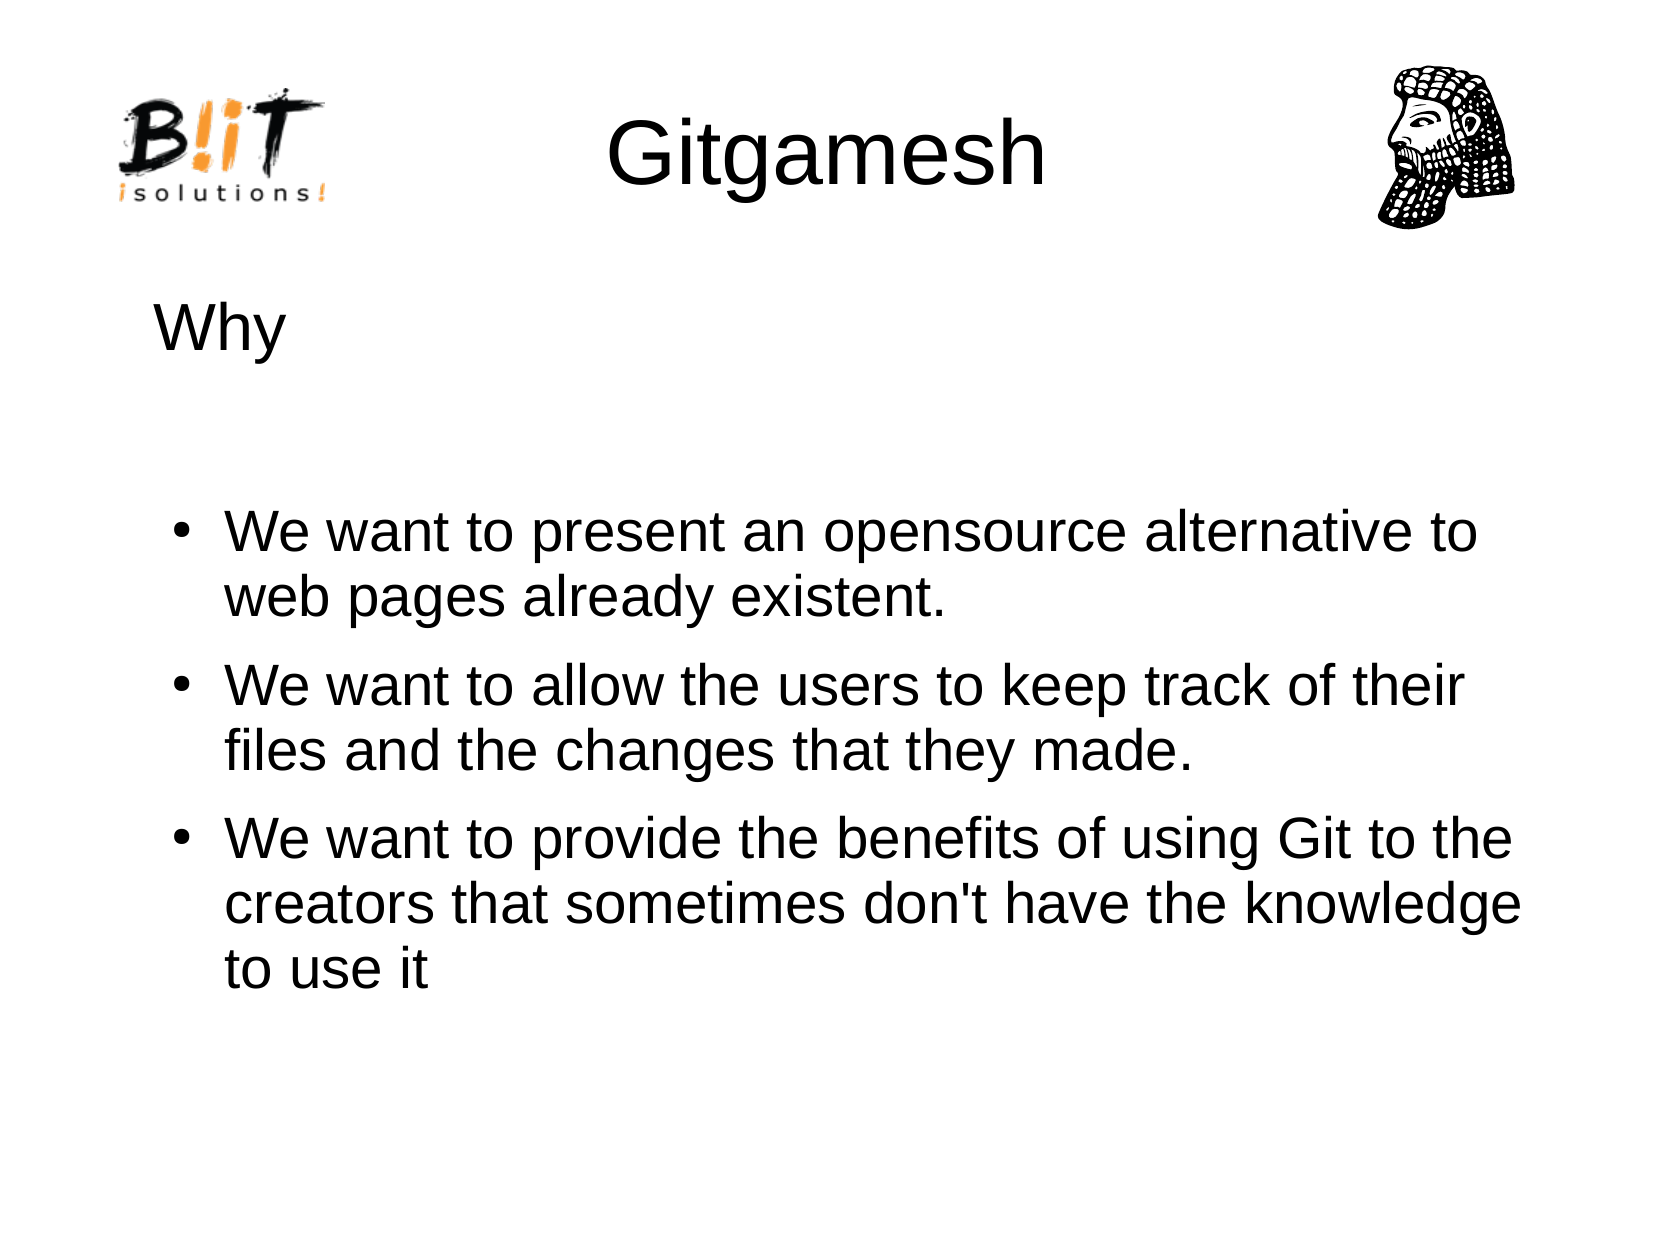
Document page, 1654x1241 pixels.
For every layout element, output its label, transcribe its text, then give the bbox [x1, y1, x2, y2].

title Gitgamesh [82, 49, 1571, 257]
picture [118, 88, 325, 207]
list Why We want to present an opensource alternative to web pages already existent. We want to allow the users to keep track of their files and the changes that they made. We want to provide the benefits of using Git to the creators that sometimes don't have the knowledge to use it [82, 290, 1571, 1109]
picture [1358, 59, 1536, 237]
